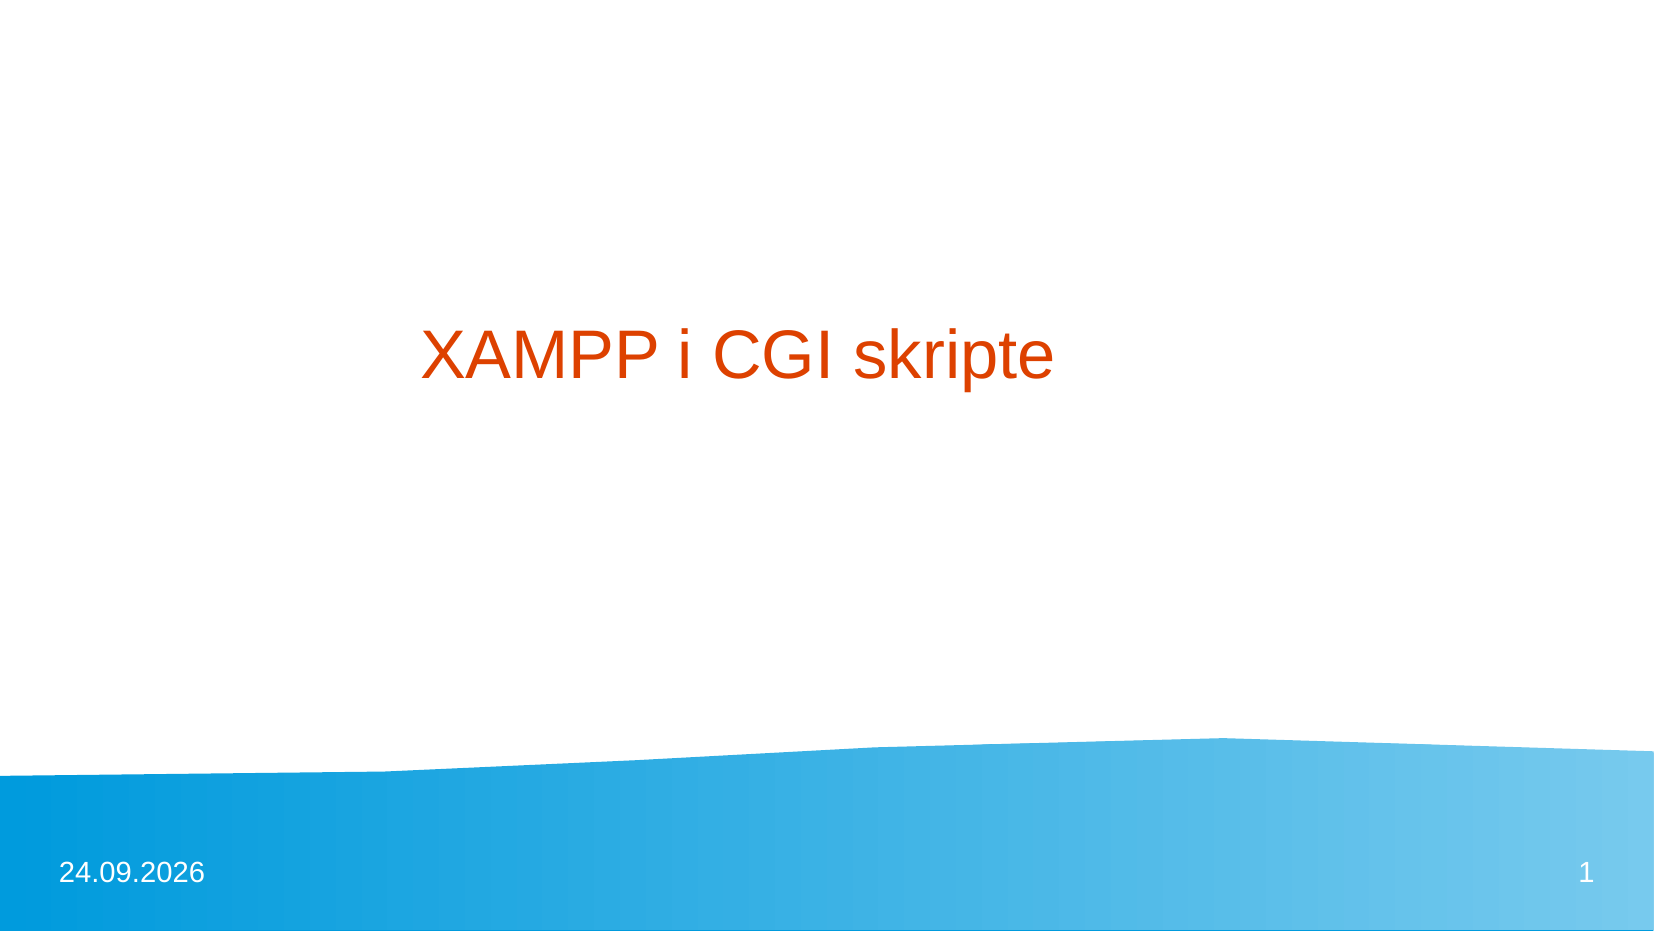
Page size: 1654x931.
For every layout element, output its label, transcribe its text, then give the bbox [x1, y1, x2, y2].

title XAMPP i CGI skripte [0, 265, 1477, 443]
